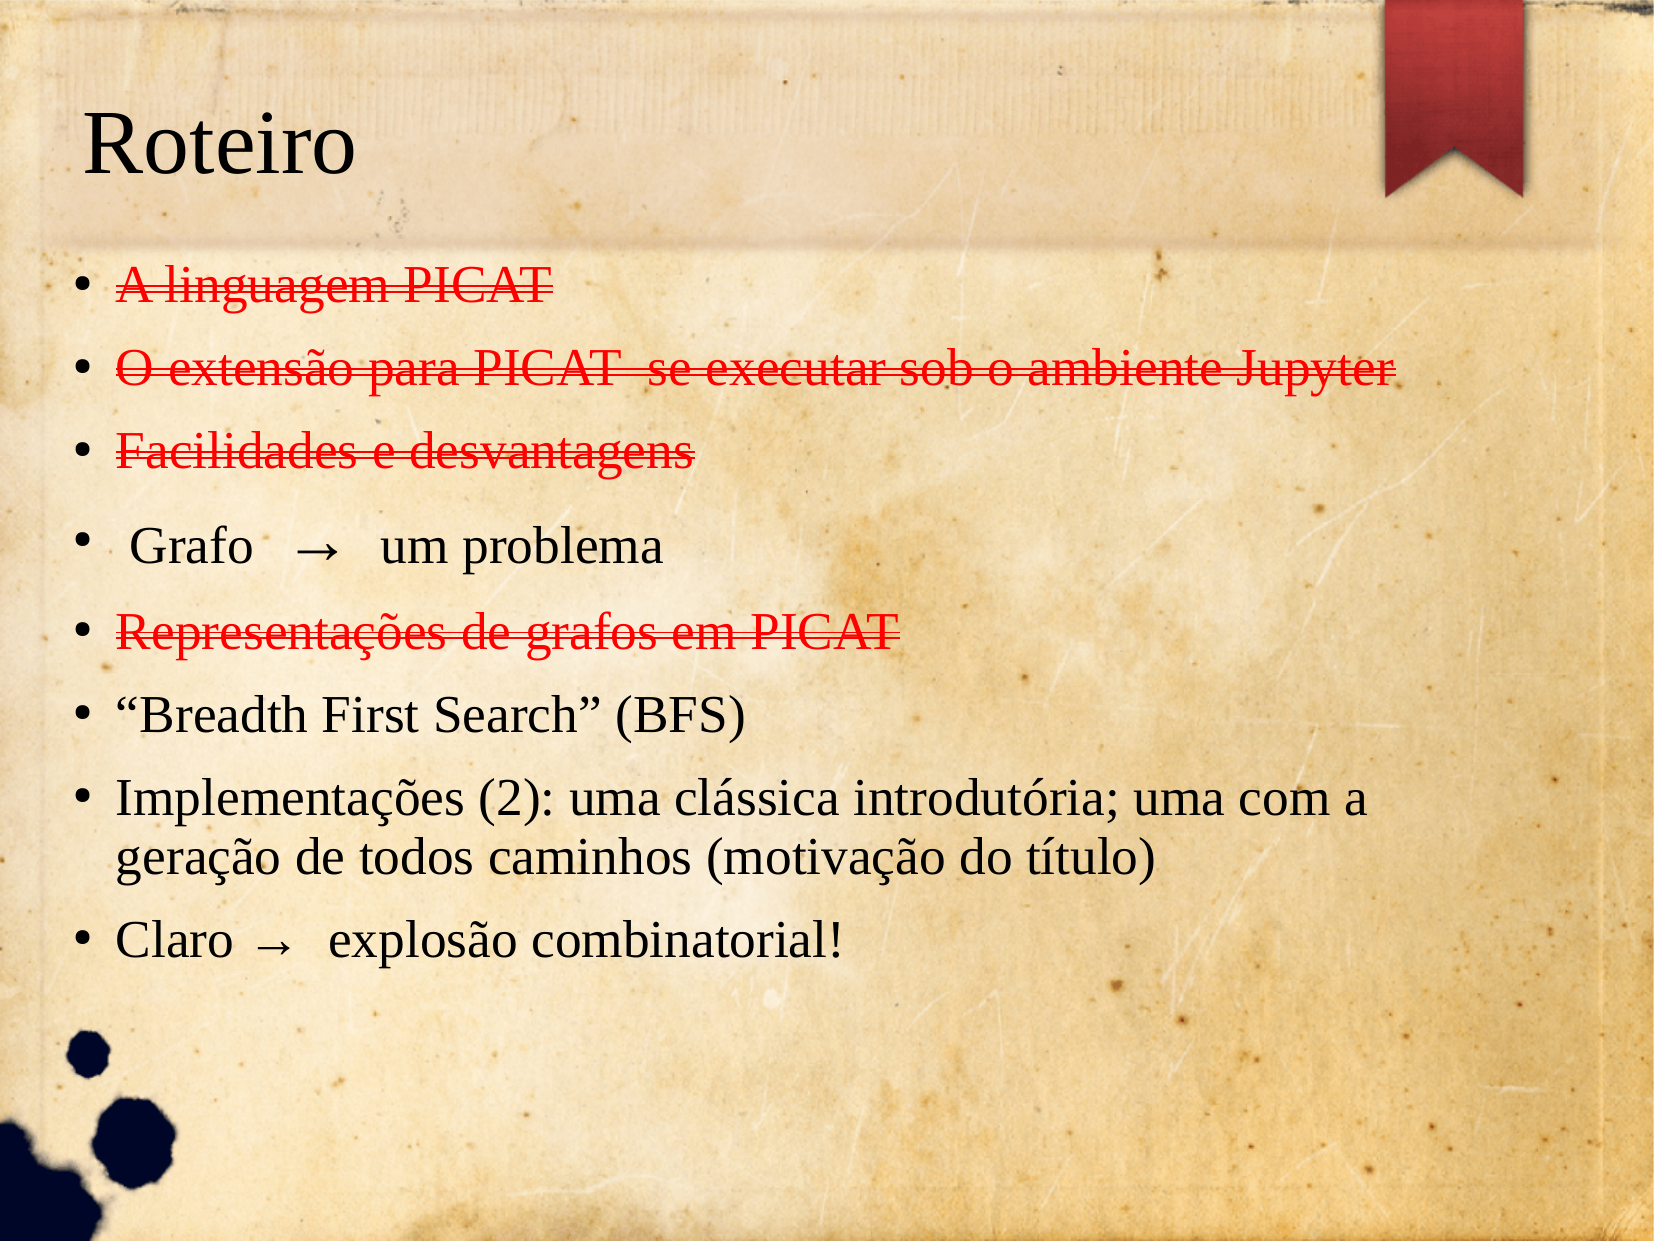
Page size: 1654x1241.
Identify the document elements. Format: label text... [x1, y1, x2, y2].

list A linguagem PICAT O extensão para PICAT se executar sob o ambiente Jupyter Facilidades e desvantagens Grafo → um problema Representações de grafos em PICAT “Breadth First Search” (BFS) Implementações (2): uma clássica introdutória; uma com a geração de todos caminhos (motivação do título) Claro → explosão combinatorial! [59, 255, 1515, 975]
picture [0, 0, 1654, 1241]
title Roteiro [82, 49, 1347, 237]
